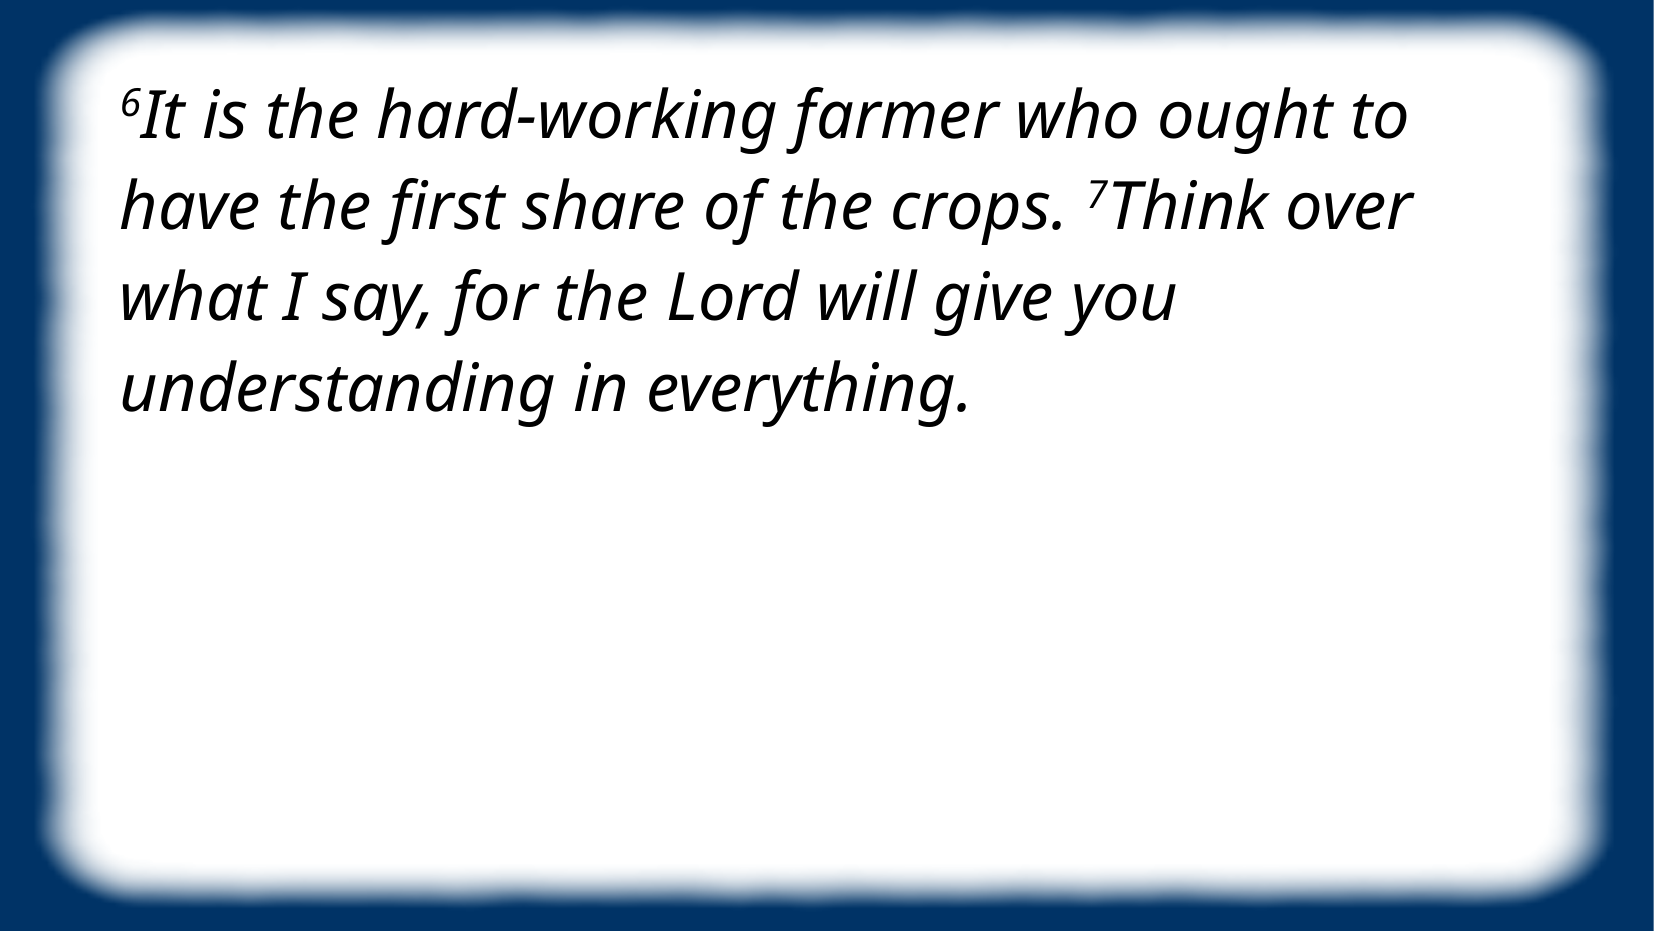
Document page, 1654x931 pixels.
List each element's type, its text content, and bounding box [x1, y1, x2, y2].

picture [0, 0, 1654, 931]
text_box 6It is the hard-working farmer who ought to have the first share of the crops. 7Think over what I say, for the Lord will give you understanding in everything. [105, 60, 1546, 430]
